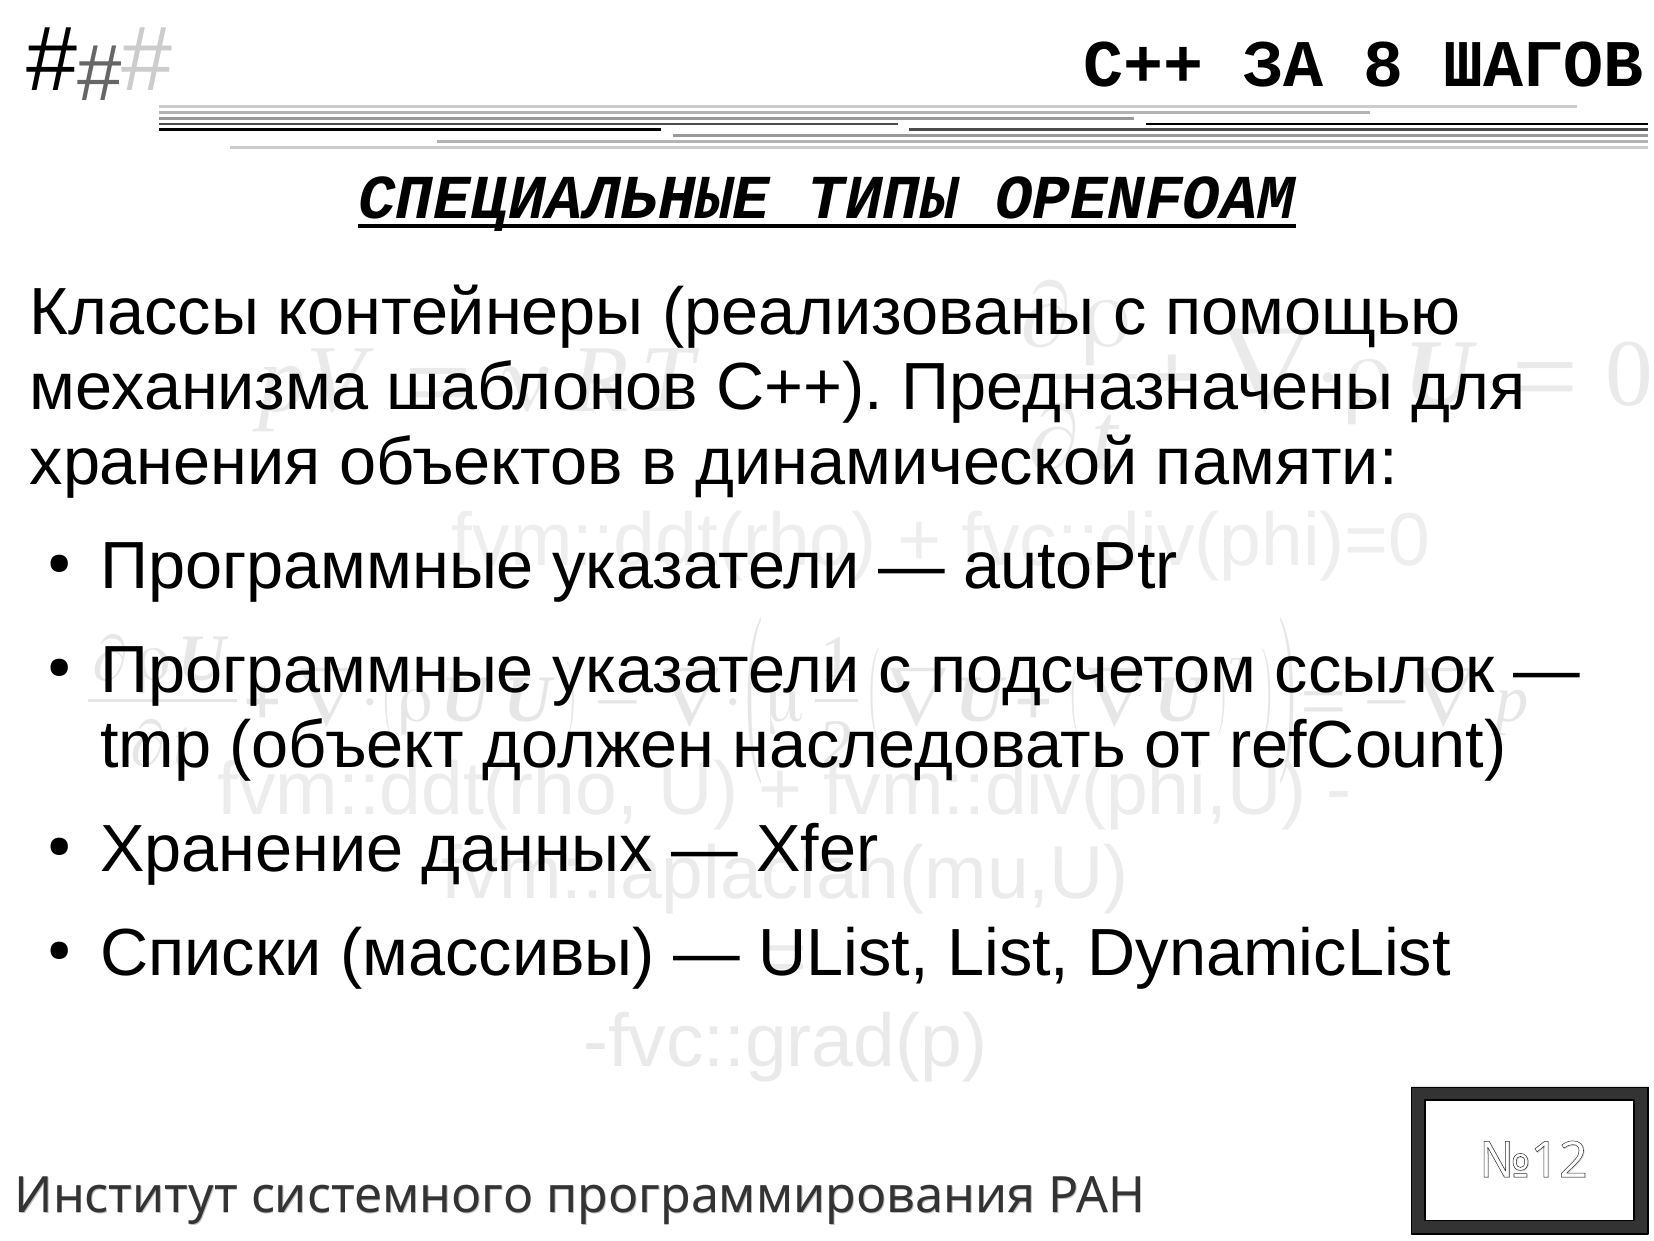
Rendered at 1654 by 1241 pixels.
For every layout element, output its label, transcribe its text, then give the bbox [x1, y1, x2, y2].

title СПЕЦИАЛЬНЫЕ ТИПЫ OPENFOAM [0, 147, 1654, 257]
list Классы контейнеры (реализованы с помощью механизма шаблонов C++). Предназначены для хранения объектов в динамической памяти: Программные указатели — autoPtr Программные указатели с подсчетом ссылок — tmp (объект должен наследовать от refCount) Хранение данных — Xfer Списки (массивы) — UList, List, DynamicList [29, 274, 1654, 1093]
